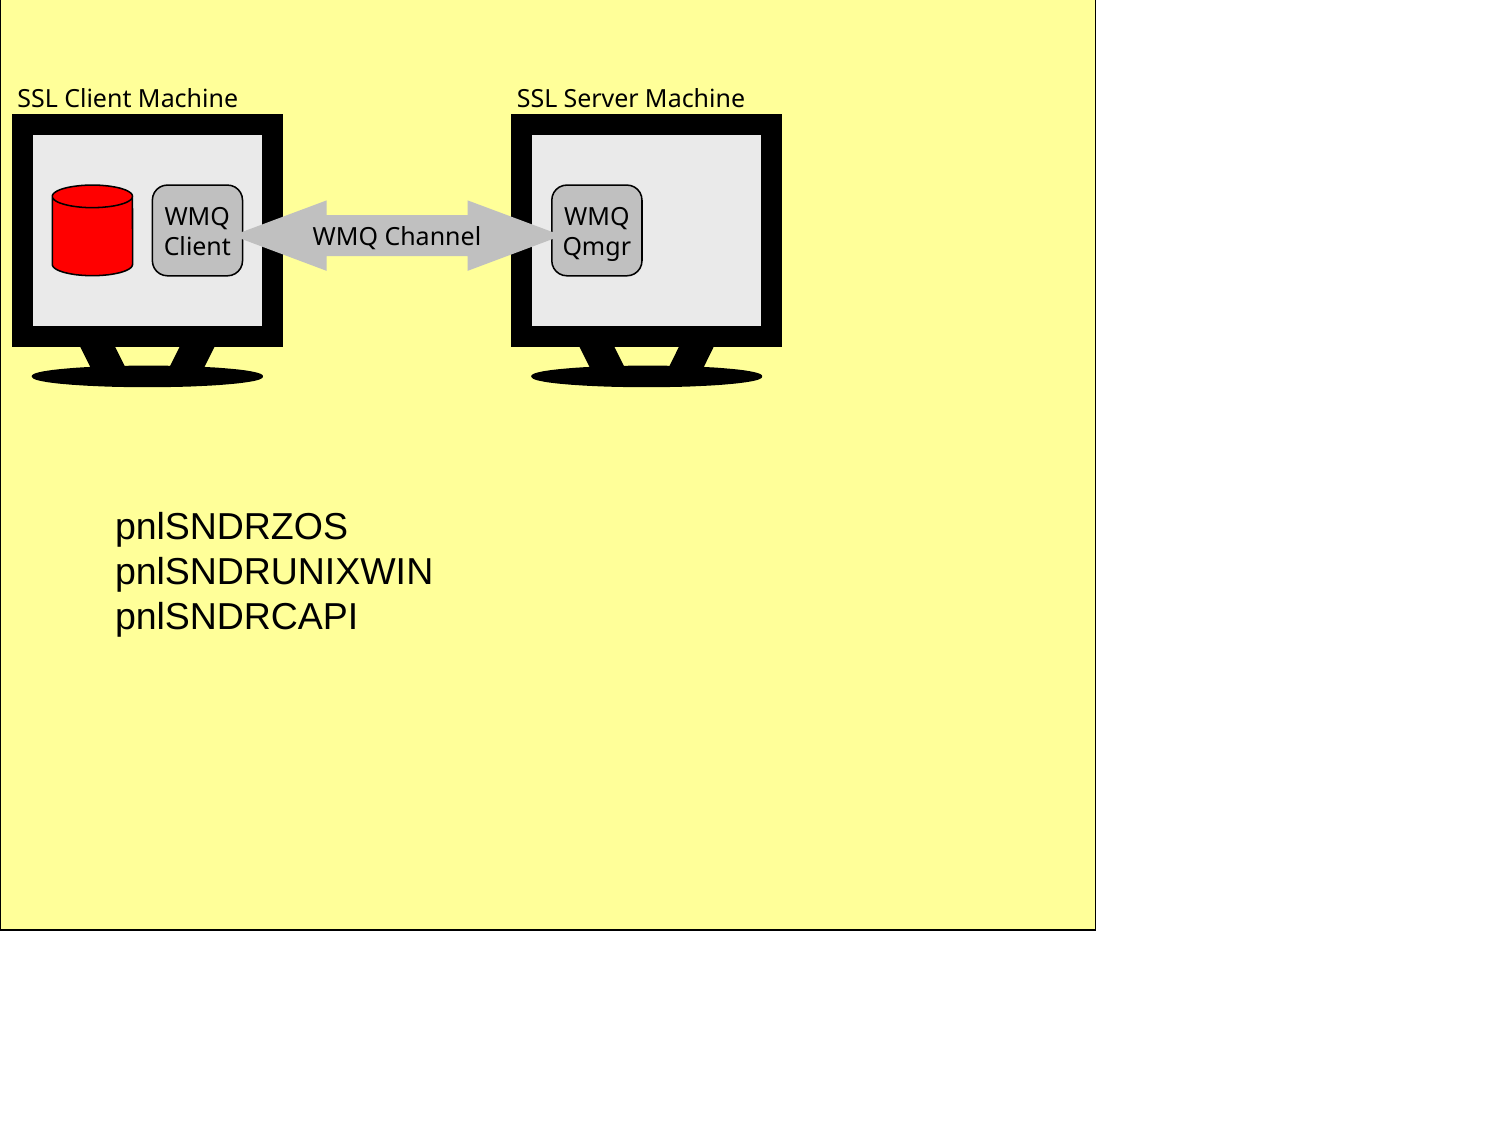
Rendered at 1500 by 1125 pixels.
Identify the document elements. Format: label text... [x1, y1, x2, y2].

text_box SSL Server Machine [501, 74, 832, 120]
text_box SSL Client Machine [2, 74, 333, 120]
text_box [0, 0, 1095, 930]
text_box pnlSNDRZOS pnlSNDRUNIXWIN pnlSNDRCAPI [100, 494, 450, 690]
text_box WMQ Qmgr [551, 185, 642, 276]
text_box WMQ Client [152, 185, 243, 276]
text_box WMQ Channel [262, 215, 533, 256]
